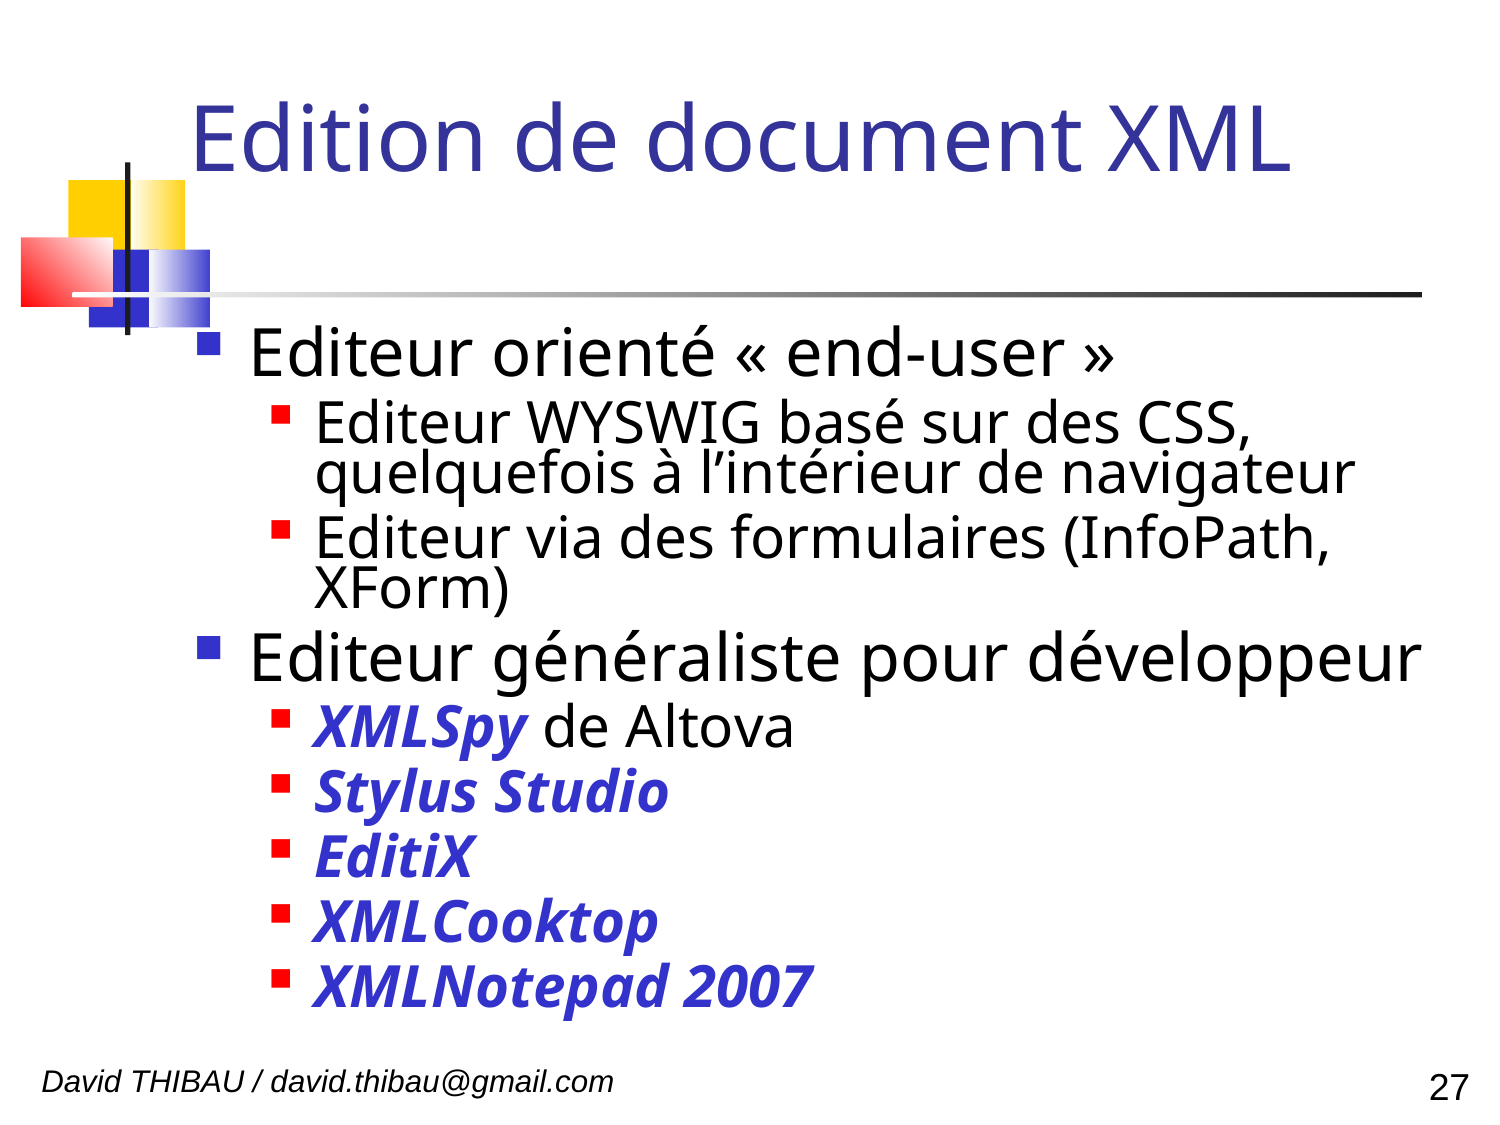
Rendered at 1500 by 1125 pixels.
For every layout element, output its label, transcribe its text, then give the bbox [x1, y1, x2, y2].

title Edition de document XML [188, 13, 1467, 275]
list Editeur orienté « end-user » Editeur WYSWIG basé sur des CSS, quelquefois à l’intérieur de navigateur Editeur via des formulaires (InfoPath, XForm) Editeur généraliste pour développeur XMLSpy de Altova Stylus Studio EditiX XMLCooktop XMLNotepad 2007 [193, 330, 1469, 1125]
